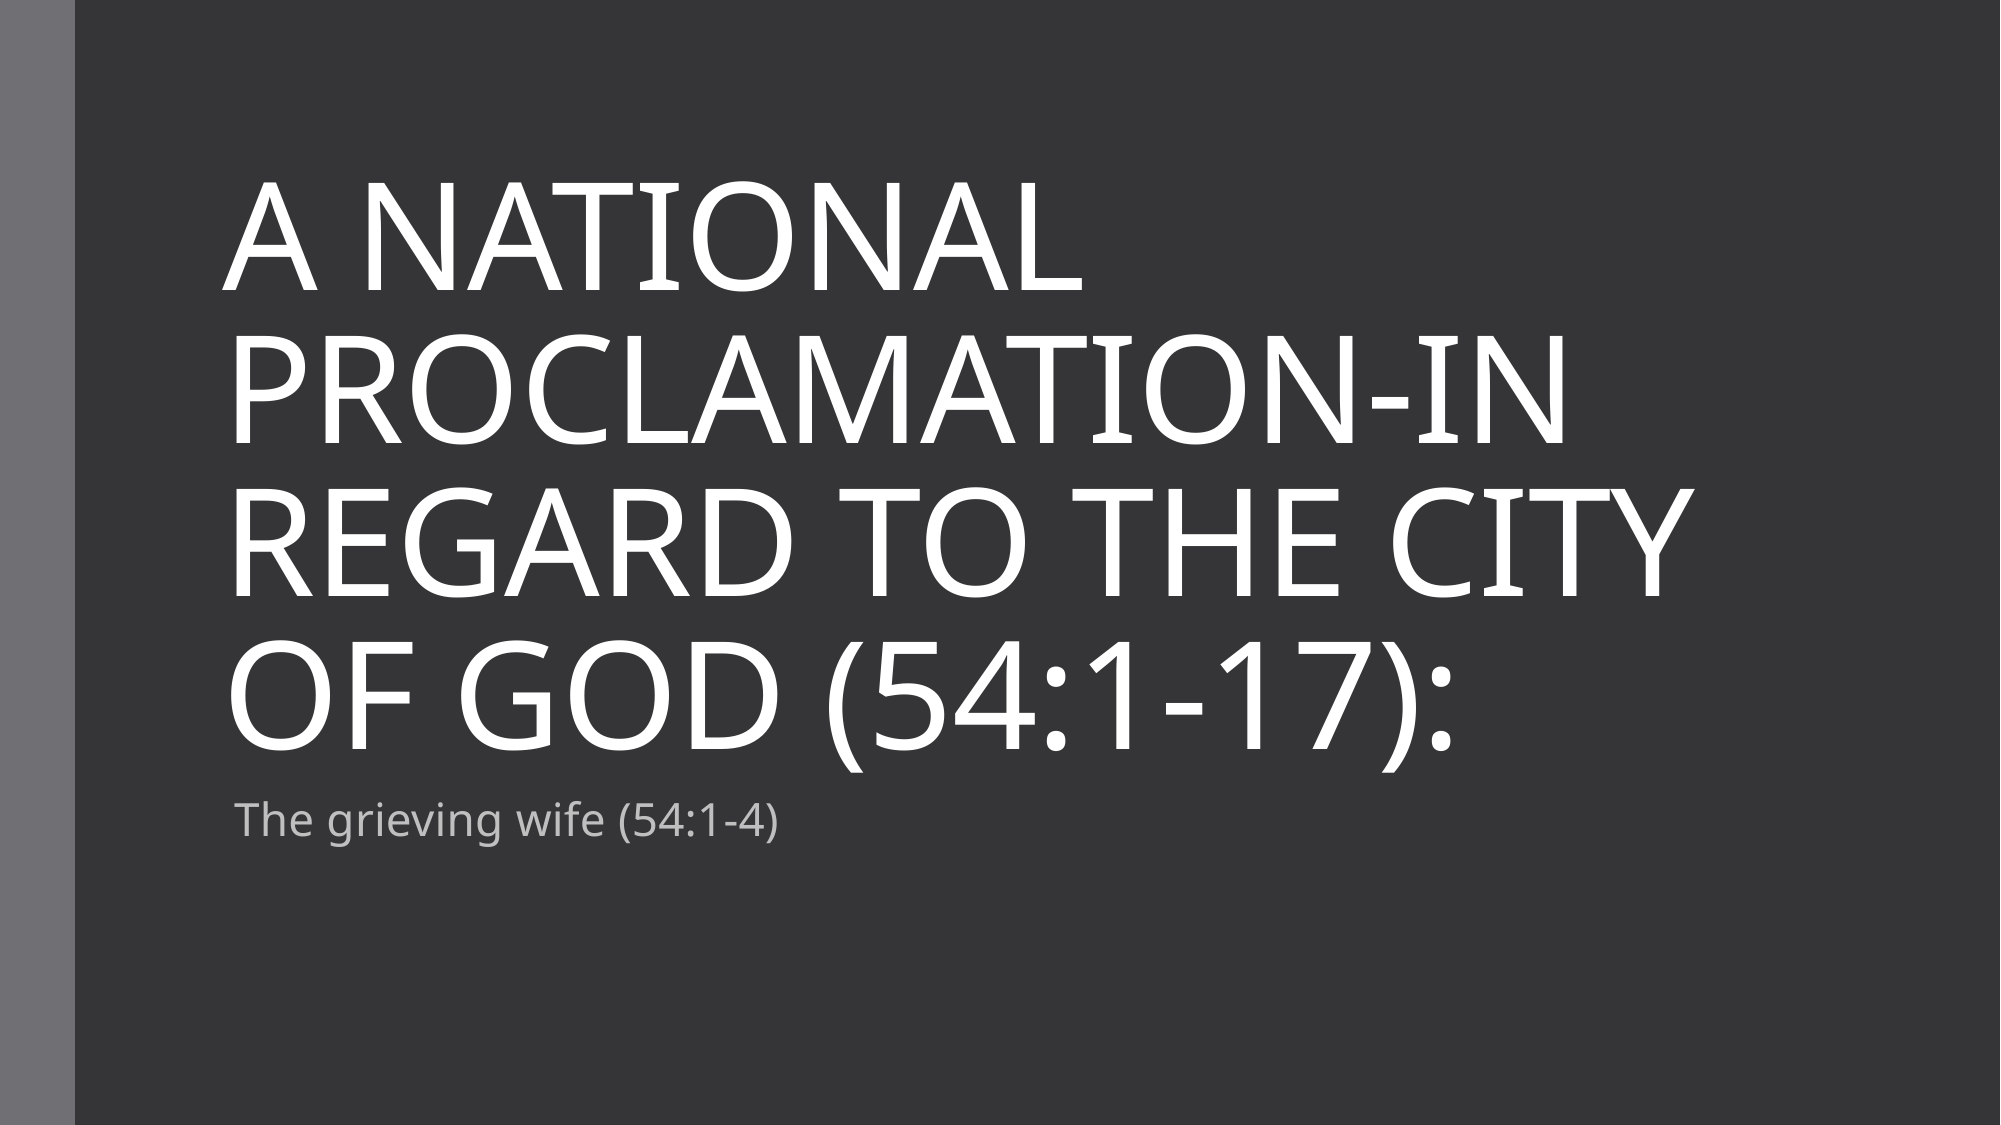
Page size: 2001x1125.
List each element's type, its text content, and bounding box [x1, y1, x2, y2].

subtitle The grieving wife (54:1-4) [206, 787, 1752, 1066]
title A NATIONAL PROCLAMATION-IN REGARD TO THE CITY OF GOD (54:1-17): [206, 124, 1752, 787]
